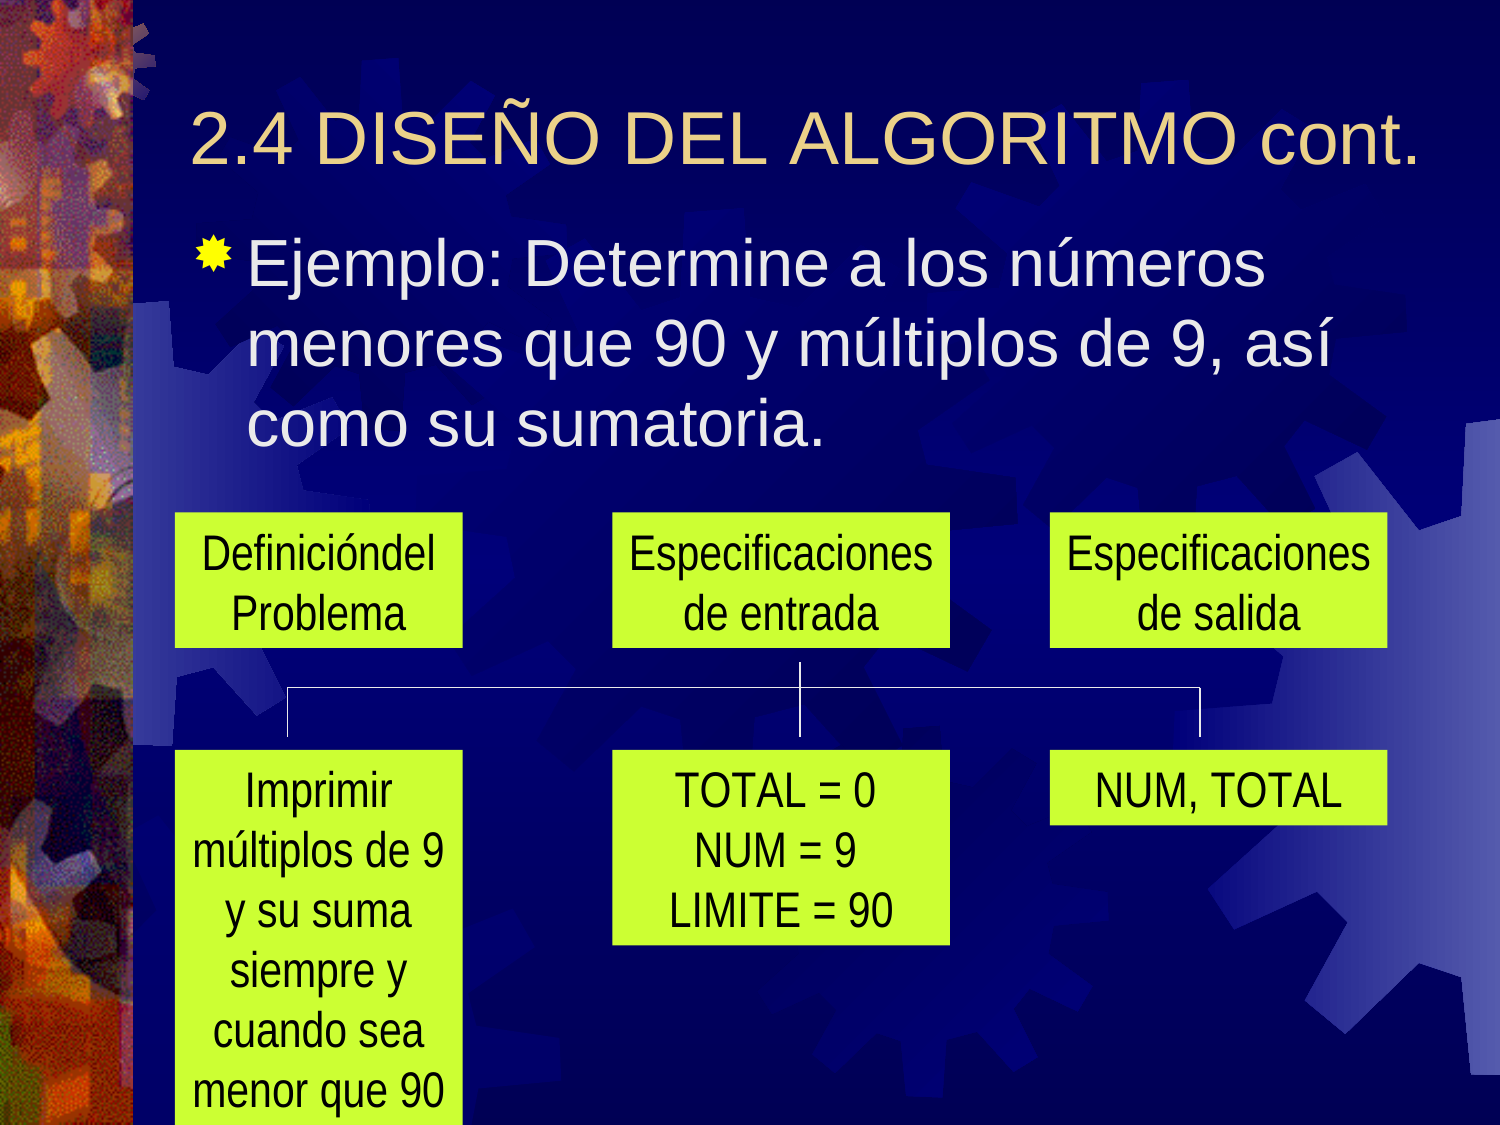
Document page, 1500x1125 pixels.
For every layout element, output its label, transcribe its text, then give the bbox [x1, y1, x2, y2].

title 2.4 DISEÑO DEL ALGORITMO cont. [174, 50, 1450, 188]
text_box Especificaciones de entrada [612, 512, 950, 648]
text_box Especificaciones de salida [1049, 512, 1388, 648]
text_box TOTAL = 0 NUM = 9 LIMITE = 90 [612, 749, 950, 946]
text_box Definicióndel Problema [174, 512, 463, 648]
picture [0, 0, 133, 1125]
text_box Imprimir múltiplos de 9 y su suma siempre y cuando sea menor que 90 [174, 749, 463, 1125]
text_box NUM, TOTAL [1049, 749, 1388, 826]
list Ejemplo: Determine a los números menores que 90 y múltiplos de 9, así como su sumatoria. [174, 212, 1450, 475]
